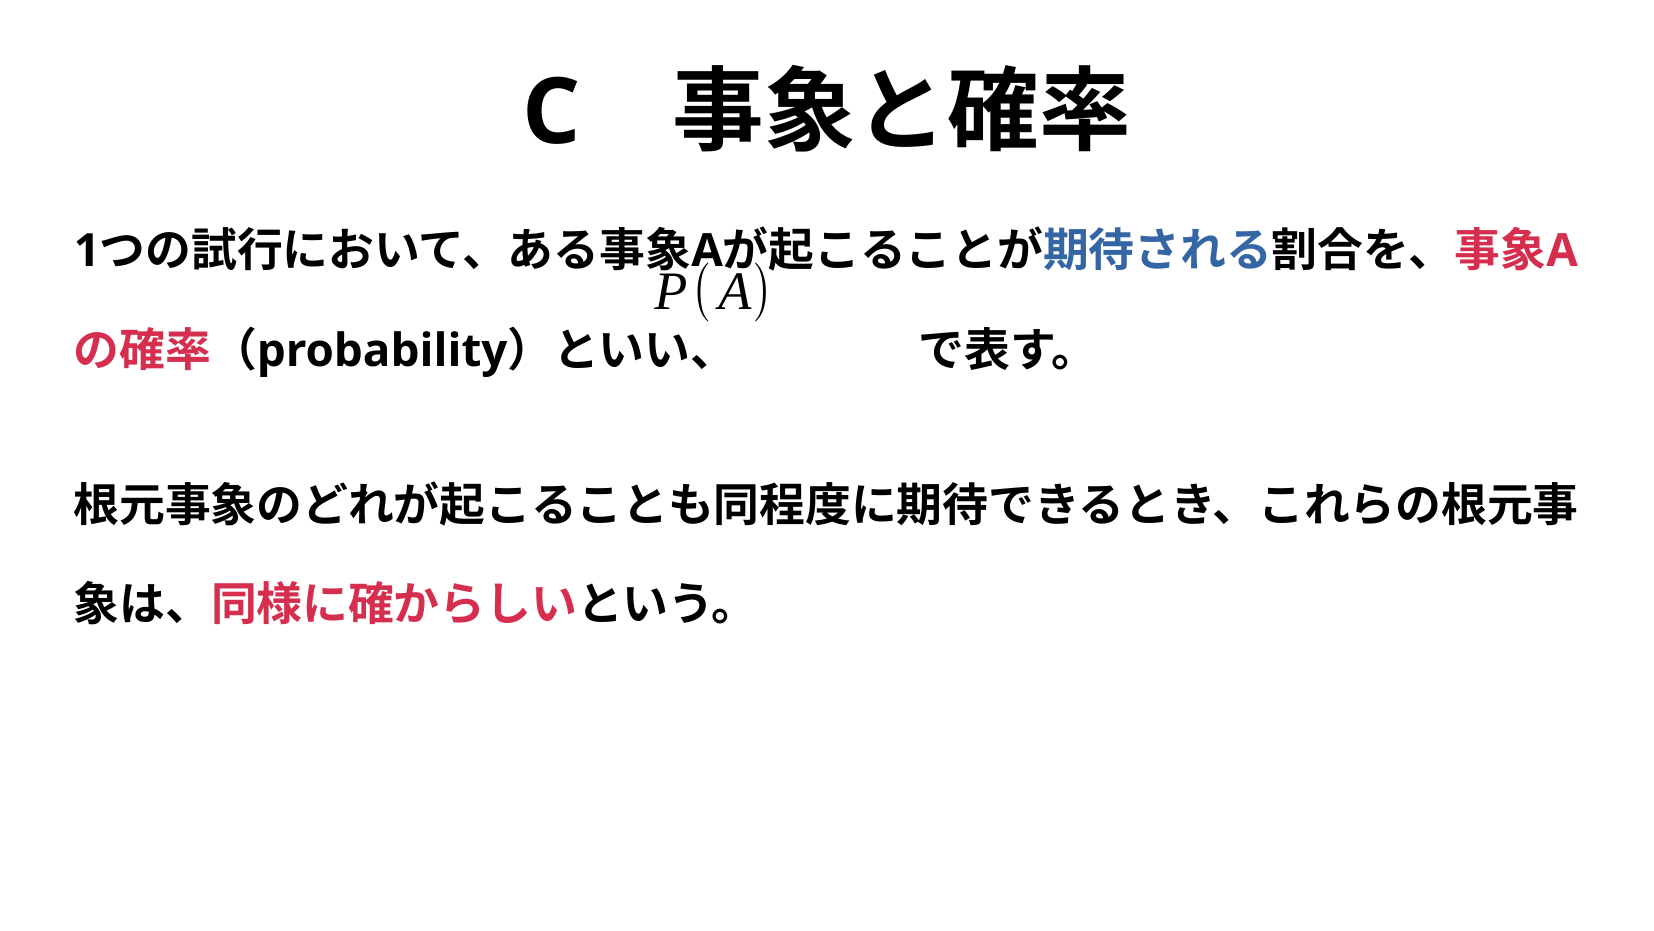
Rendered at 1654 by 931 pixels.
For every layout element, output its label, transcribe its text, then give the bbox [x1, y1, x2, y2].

text_box 1つの試行において、ある事象Aが起こることが期待される割合を、事象Aの確率（probability）といい、 で表す。 根元事象のどれが起こることも同程度に期待できるとき、これらの根元事象は、同様に確からしいという。 [59, 173, 1625, 562]
title C 事象と確率 [29, 29, 1625, 178]
